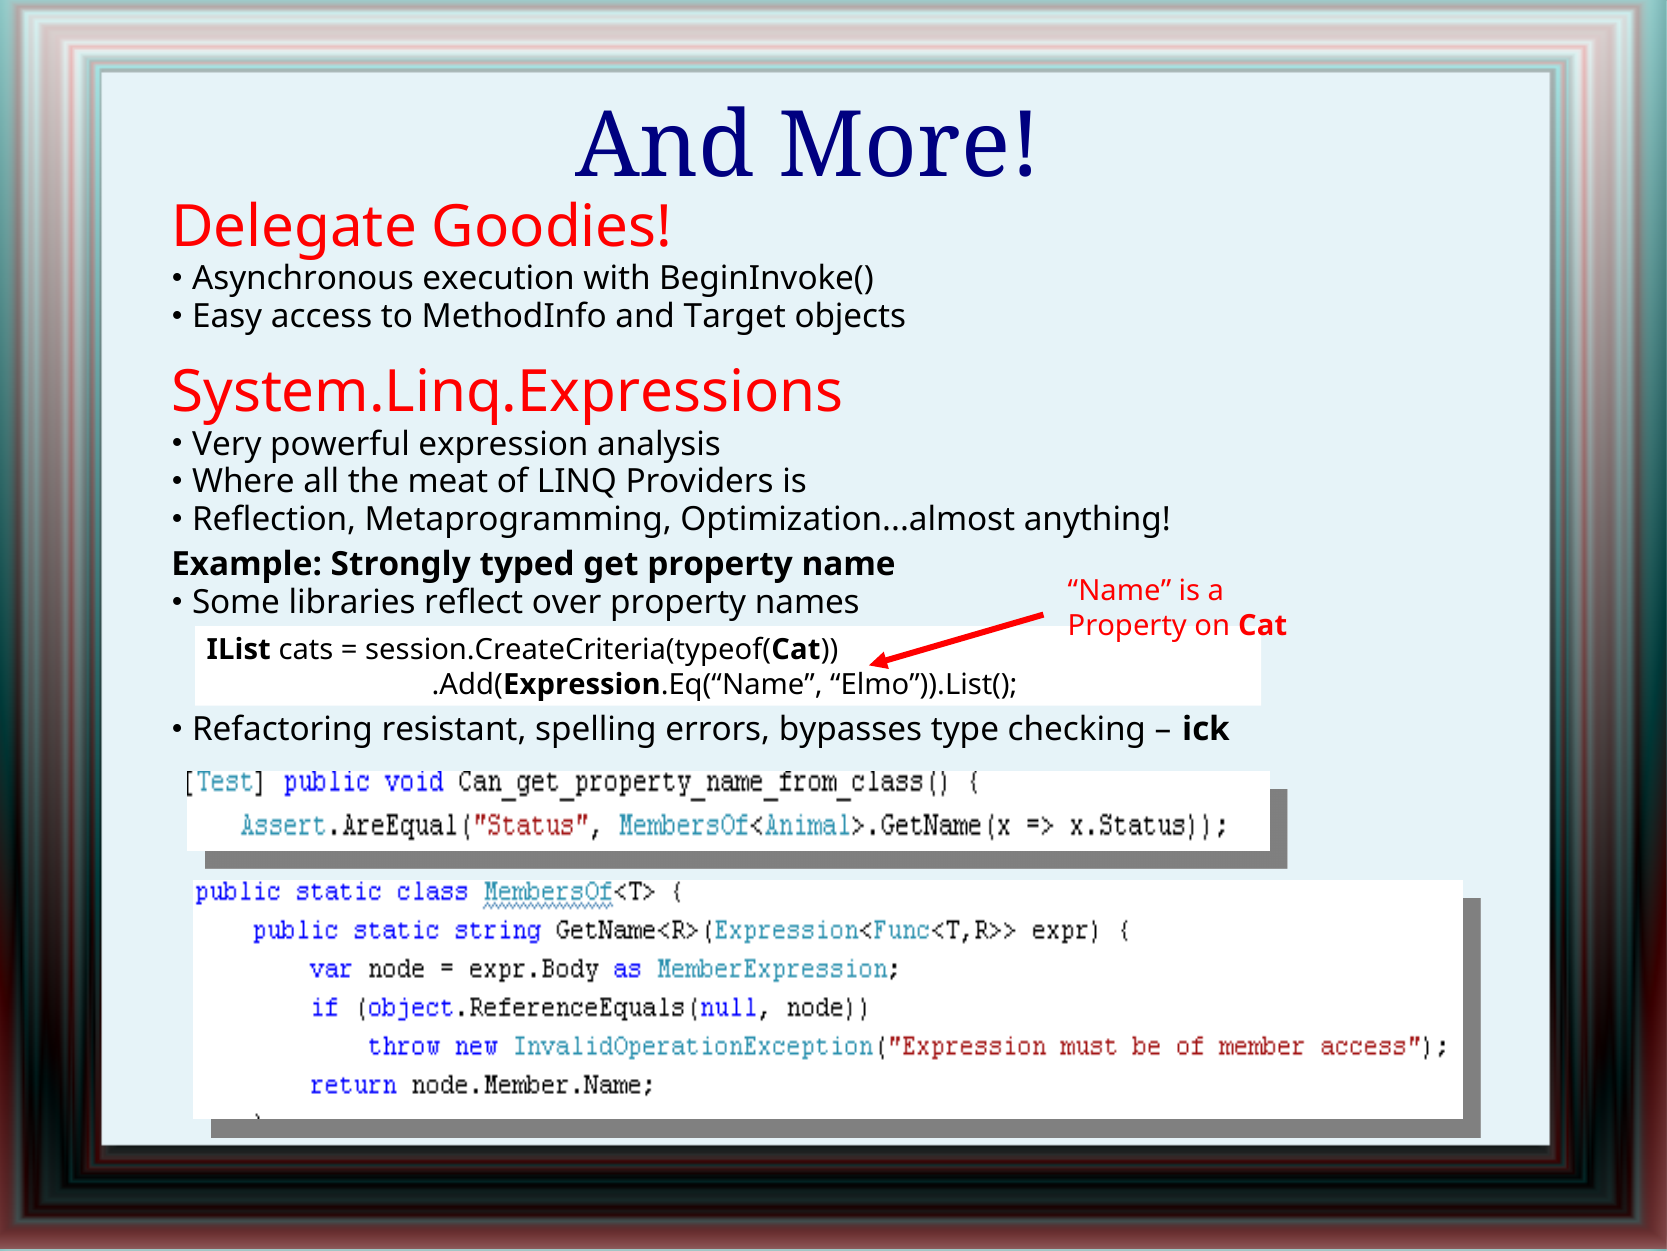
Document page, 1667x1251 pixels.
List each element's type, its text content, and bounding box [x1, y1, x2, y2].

text_box Example: Strongly typed get property name Some libraries reflect over property names [171, 545, 1463, 659]
text_box Delegate Goodies! Asynchronous execution with BeginInvoke() Easy access to MethodInfo and Target objects [171, 192, 1088, 336]
text_box System.Linq.Expressions Very powerful expression analysis Where all the meat of LINQ Providers is Reflection, Metaprogramming, Optimization...almost anything! [171, 358, 1463, 539]
text_box IList cats = session.CreateCriteria(typeof(Cat)) .Add(Expression.Eq(“Name”, “Elmo”)).List(); [188, 620, 1262, 710]
picture [0, 0, 1667, 1251]
text_box “Name” is a Property on Cat [1050, 560, 1339, 652]
text_box Refactoring resistant, spelling errors, bypasses type checking – ick [171, 710, 1463, 787]
text_box And More! [274, 93, 1342, 198]
